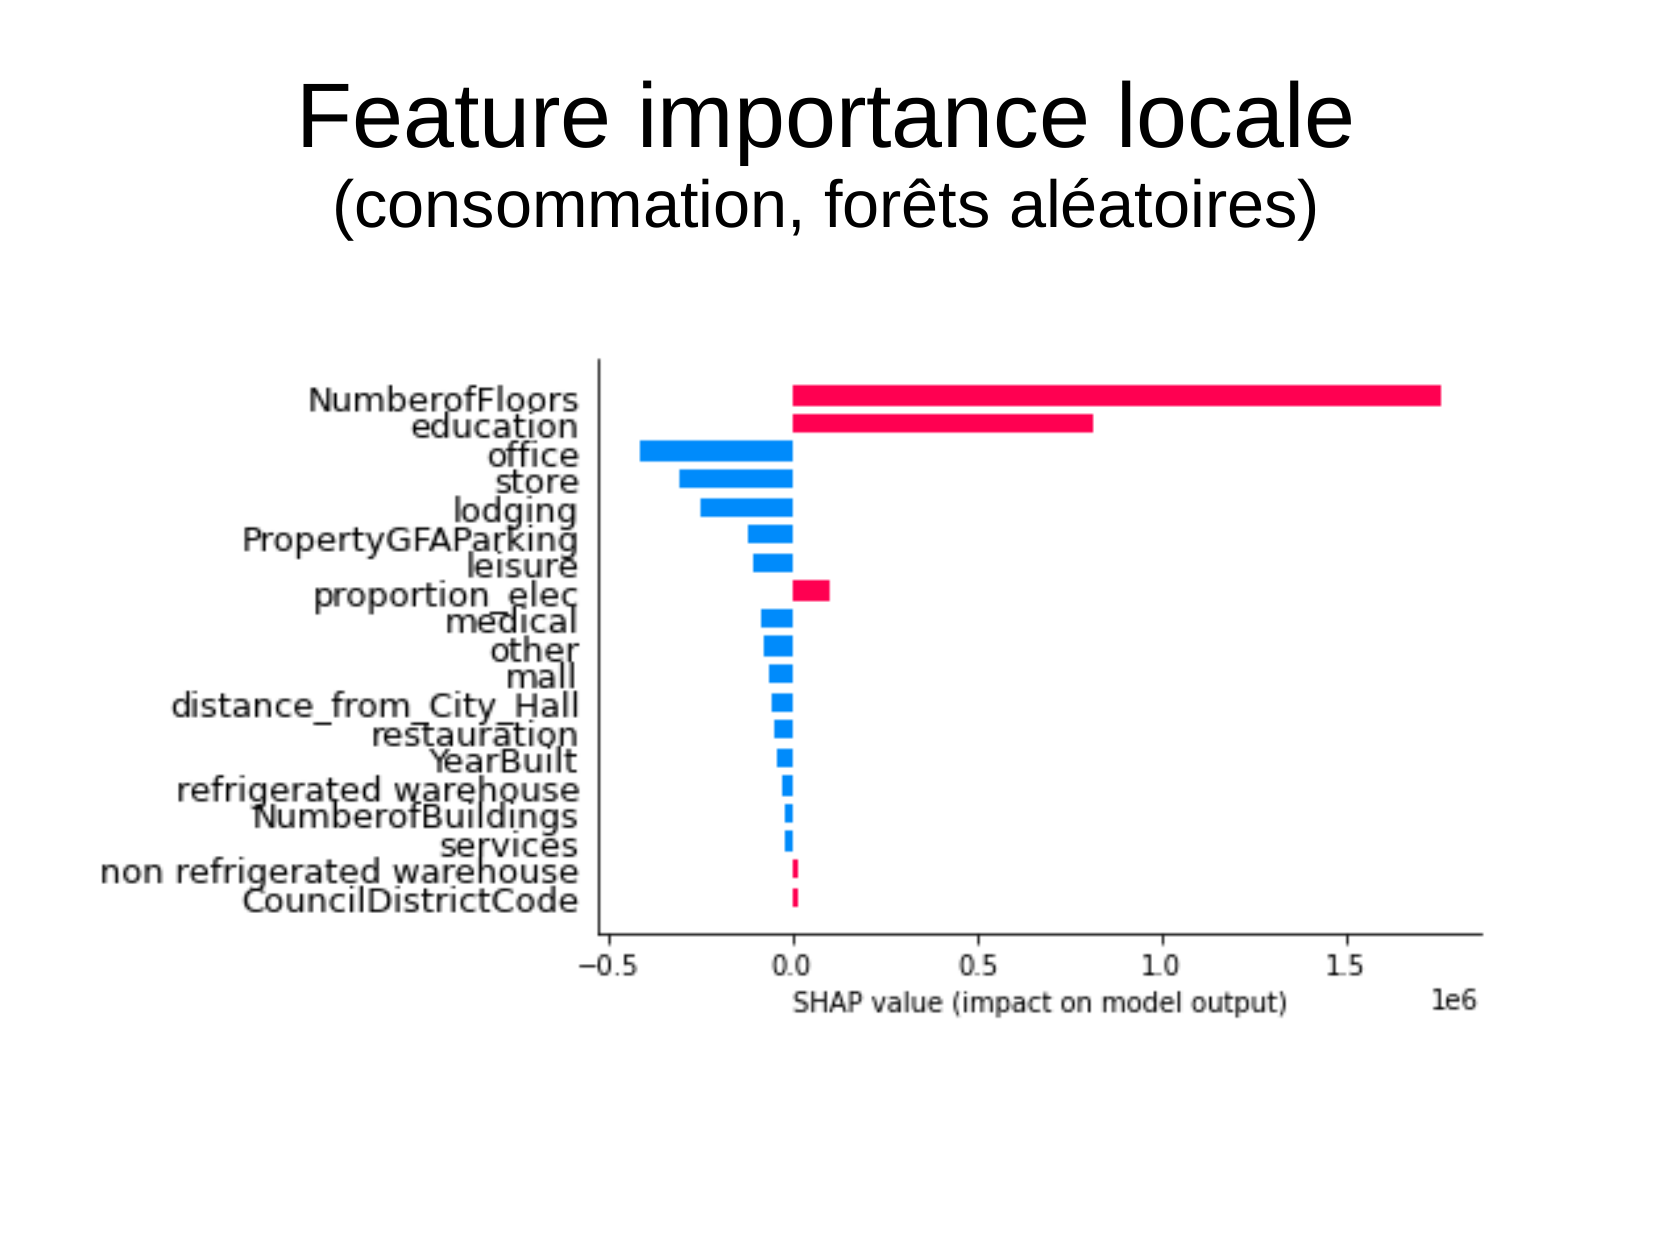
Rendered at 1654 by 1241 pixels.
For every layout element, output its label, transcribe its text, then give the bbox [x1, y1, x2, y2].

picture [82, 349, 1571, 1050]
title Feature importance locale (consommation, forêts aléatoires) [82, 49, 1571, 257]
